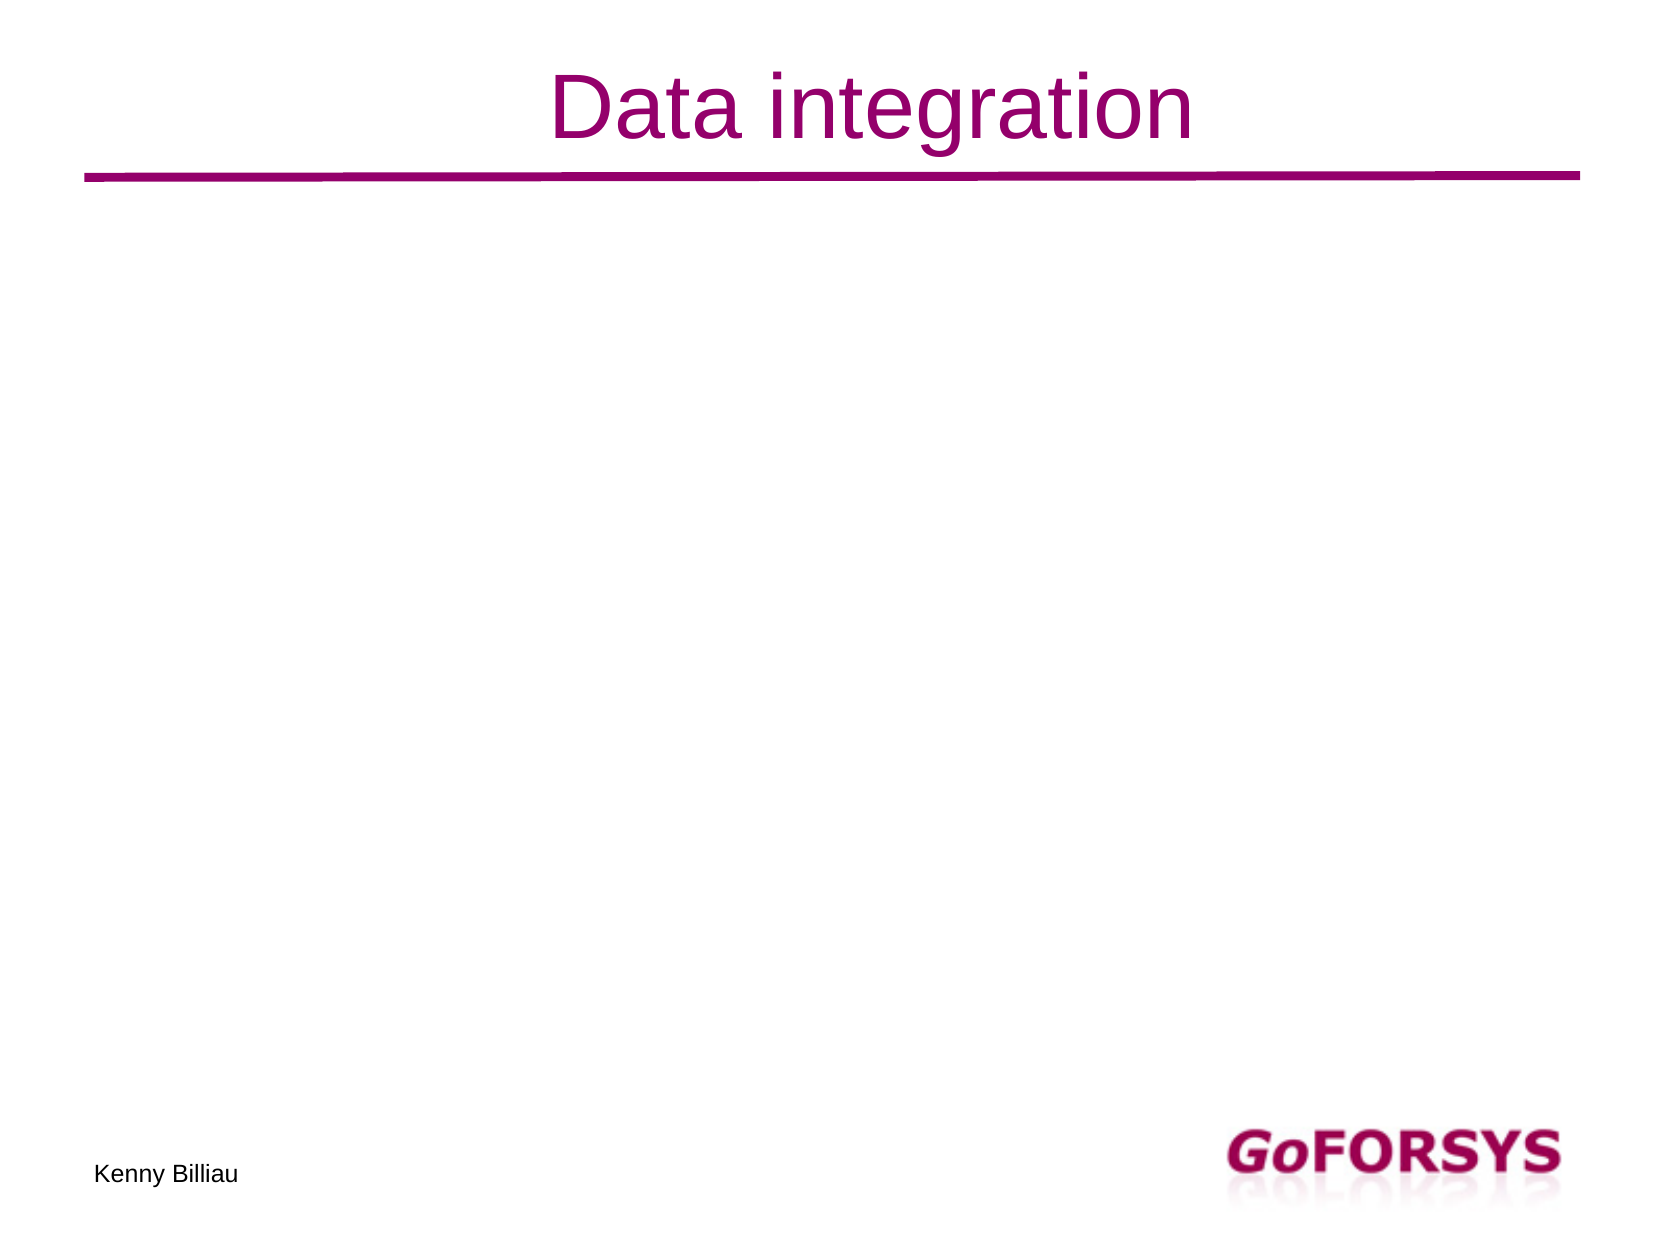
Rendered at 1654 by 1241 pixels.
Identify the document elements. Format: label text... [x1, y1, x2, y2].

text_box Kenny Billiau [74, 1147, 259, 1200]
title Data integration [173, 55, 1571, 159]
picture [1211, 1115, 1574, 1241]
